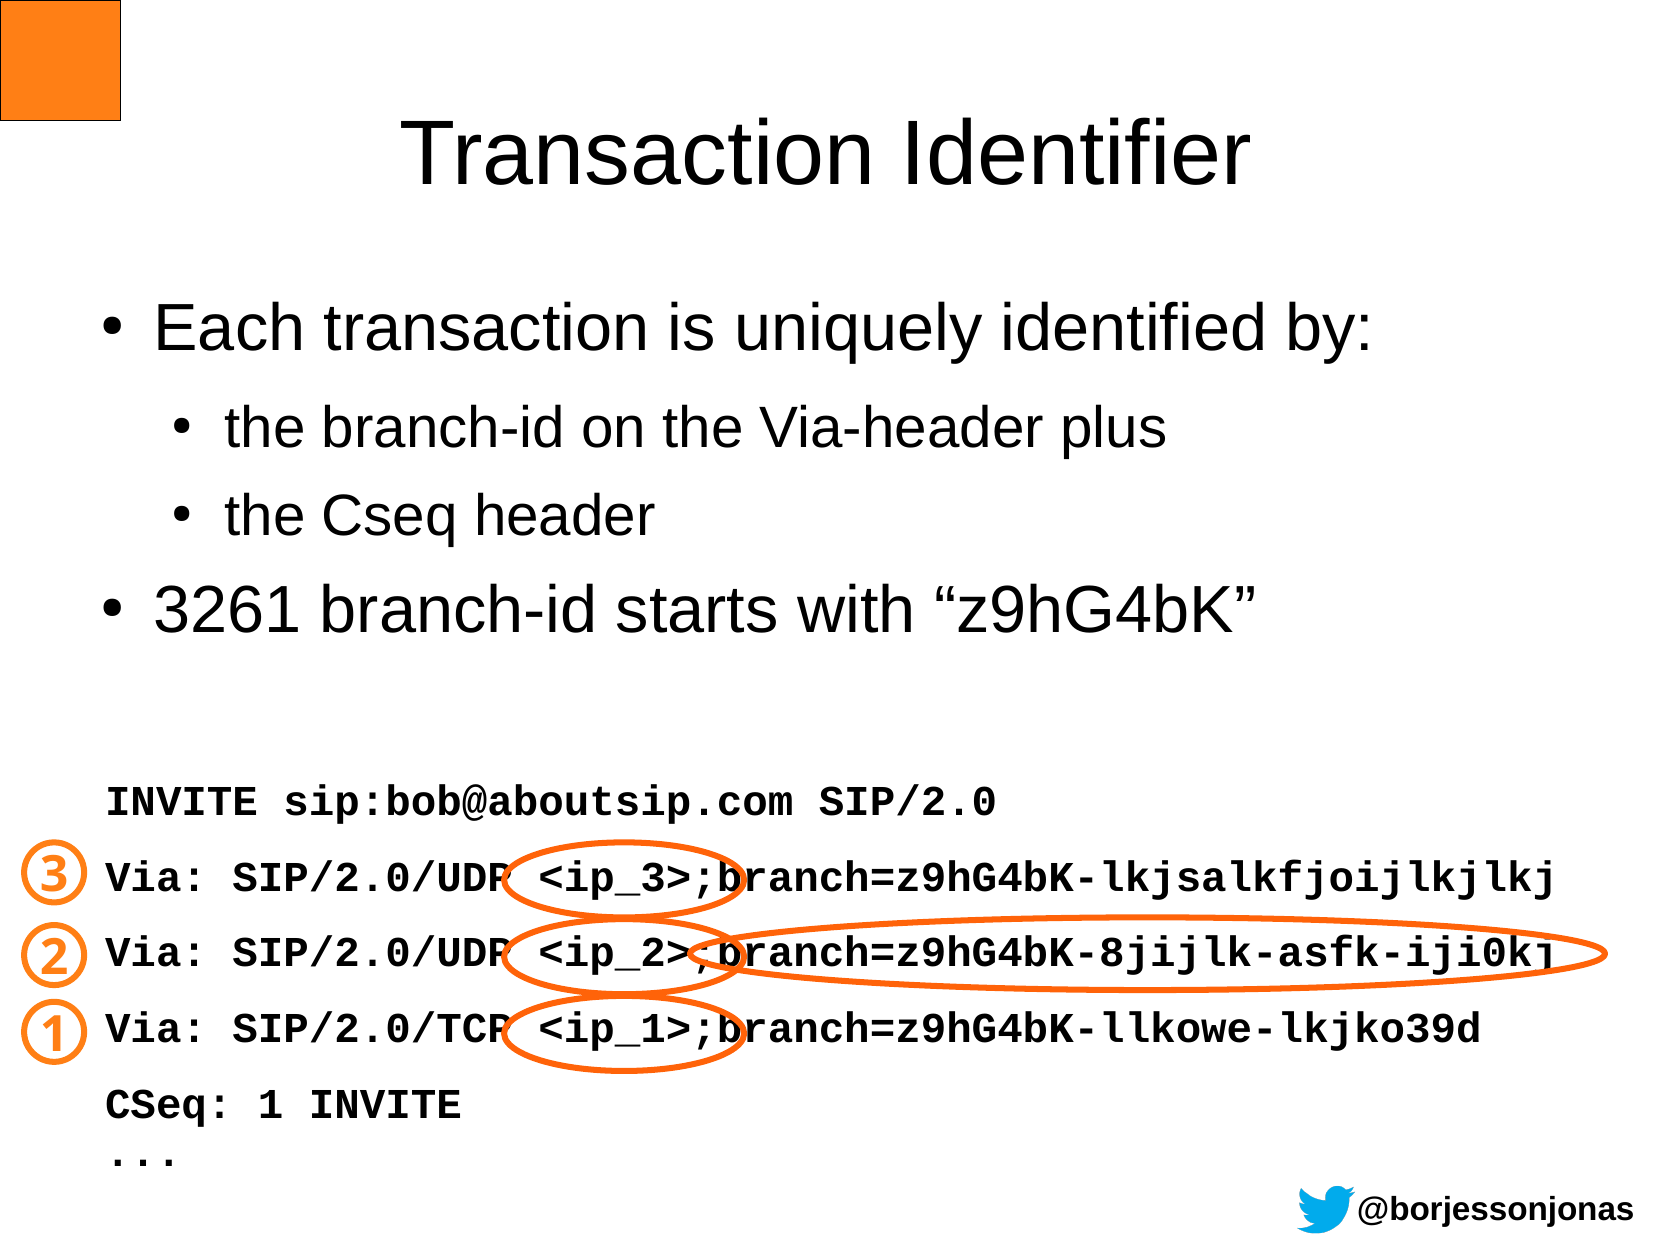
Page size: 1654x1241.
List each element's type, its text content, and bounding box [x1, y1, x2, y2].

text_box 2 [24, 925, 85, 986]
title Transaction Identifier [82, 49, 1571, 257]
picture [1277, 1186, 1375, 1241]
text_box 1 [24, 1001, 85, 1062]
text_box 3 [24, 842, 85, 903]
list Each transaction is uniquely identified by: the branch-id on the Via-header plus the Cseq header 3261 branch-id starts with “z9hG4bK” [82, 290, 1571, 1109]
text_box INVITE sip:bob@aboutsip.com SIP/2.0 Via: SIP/2.0/UDP <ip_3>;branch=z9hG4bK-lkjsalkfjoijlkjlkj Via: SIP/2.0/UDP <ip_2>;branch=z9hG4bK-8jijlk-asfk-iji0kj Via: SIP/2.0/TCP <ip_1>;branch=z9hG4bK-llkowe-lkjko39d CSeq: 1 INVITE ... [105, 780, 1620, 1186]
